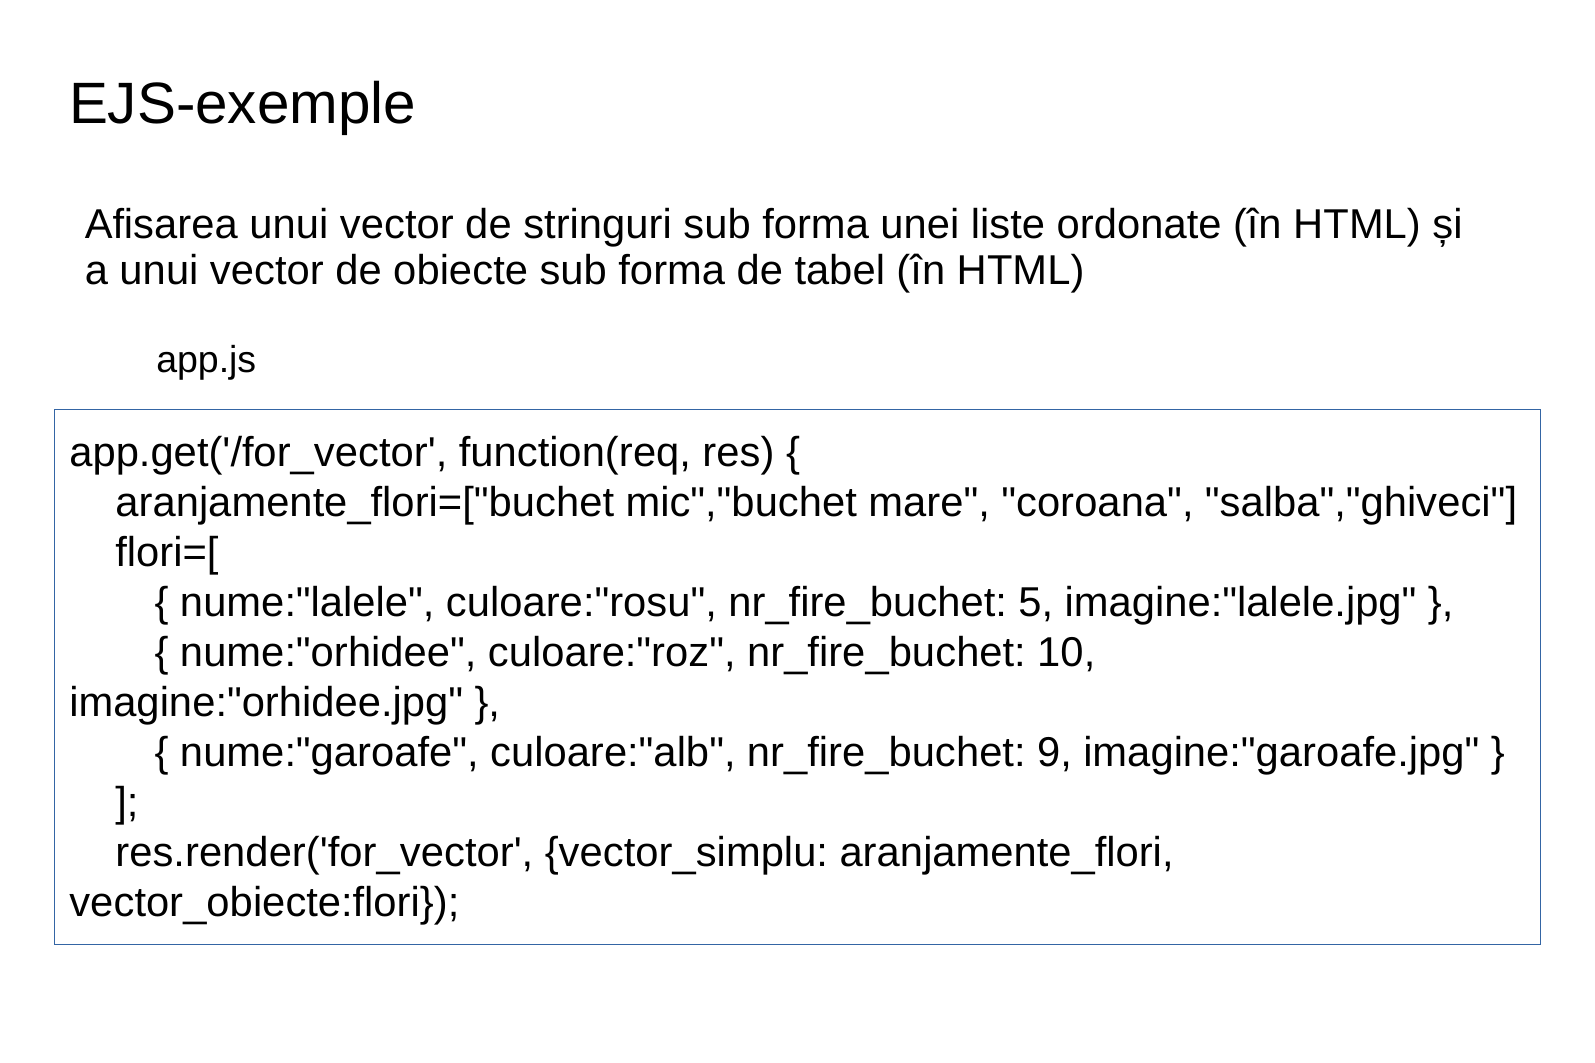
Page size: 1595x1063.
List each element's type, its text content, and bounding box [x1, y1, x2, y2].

list app.get('/for_vector', function(req, res) { aranjamente_flori=["buchet mic","buchet mare", "coroana", "salba","ghiveci"] flori=[ { nume:"lalele", culoare:"rosu", nr_fire_buchet: 5, imagine:"lalele.jpg" }, { nume:"orhidee", culoare:"roz", nr_fire_buchet: 10, imagine:"orhidee.jpg" }, { nume:"garoafe", culoare:"alb", nr_fire_buchet: 9, imagine:"garoafe.jpg" } ]; res.render('for_vector', {vector_simplu: aranjamente_flori, vector_obiecte:flori}); [54, 409, 1541, 945]
text_box Afisarea unui vector de stringuri sub forma unei liste ordonate (în HTML) și a unui vector de obiecte sub forma de tabel (în HTML) [69, 193, 1495, 348]
text_box app.js [141, 330, 272, 388]
title EJS-exemple [54, 50, 1541, 169]
